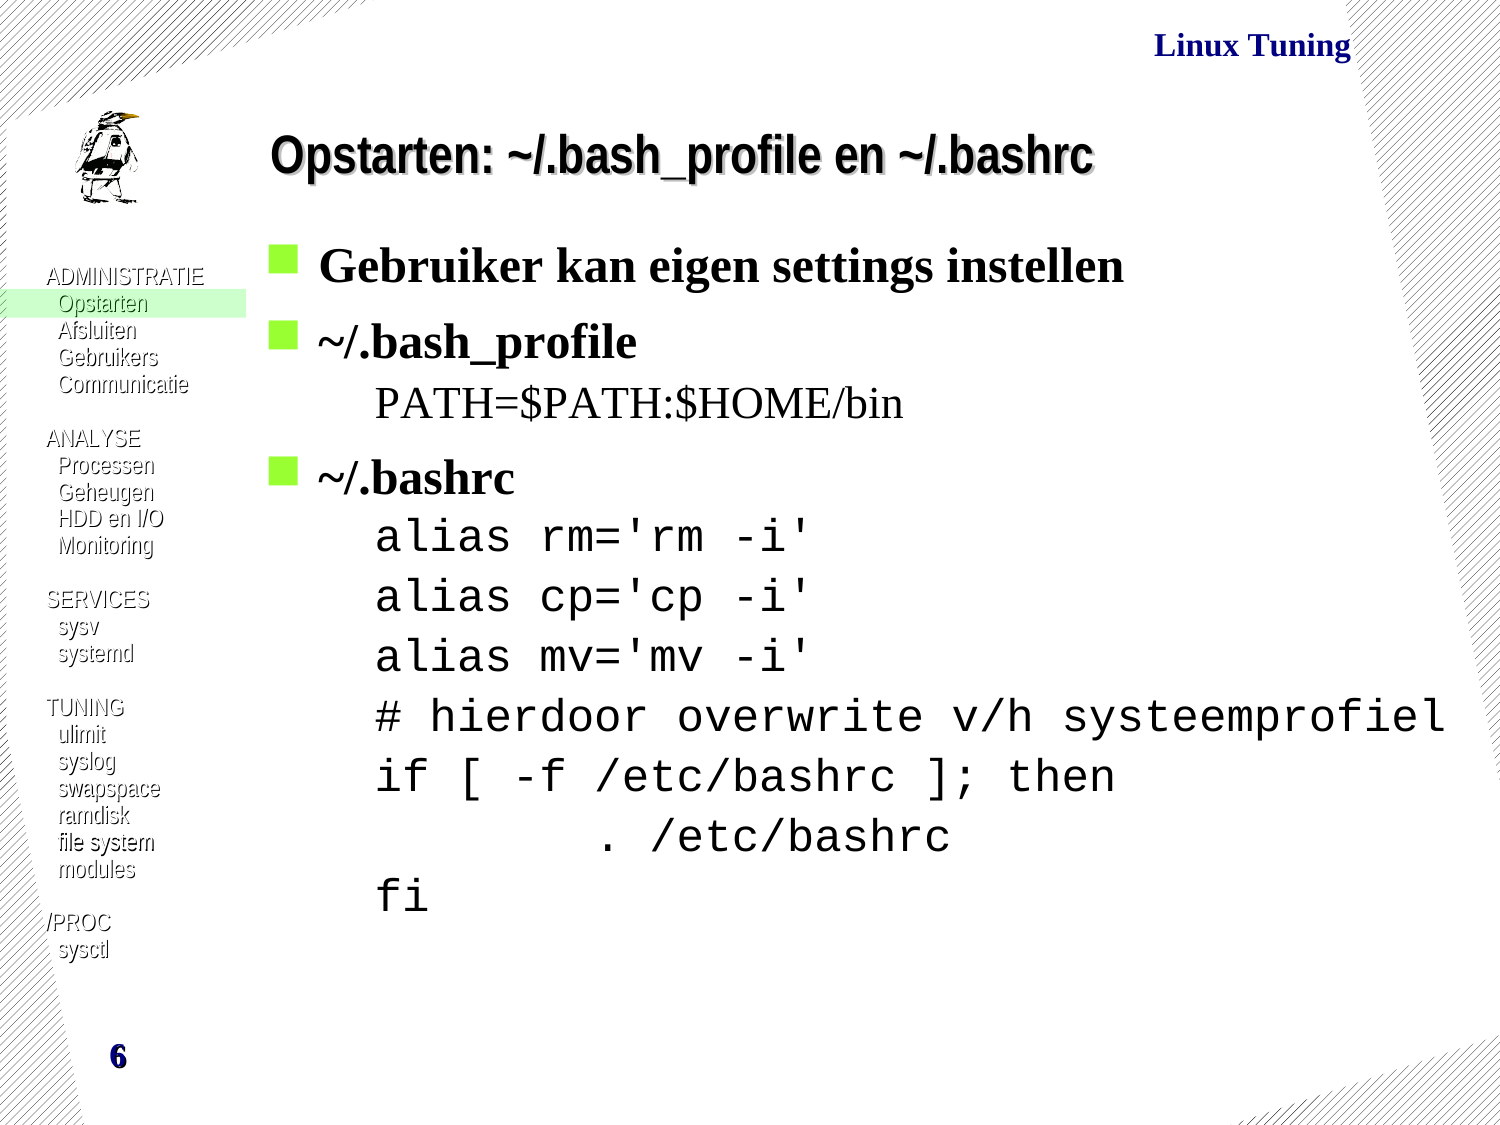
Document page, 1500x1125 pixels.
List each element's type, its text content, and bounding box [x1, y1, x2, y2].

picture [57, 105, 143, 206]
text_box [0, 288, 247, 318]
title Opstarten: ~/.bash_profile en ~/.bashrc [270, 41, 1500, 250]
list Gebruiker kan eigen settings instellen ~/.bash_profile PATH=$PATH:$HOME/bin ~/.bashrc alias rm='rm -i' alias cp='cp -i' alias mv='mv -i' # hierdoor overwrite v/h systeemprofiel if [ -f /etc/bashrc ]; then . /etc/bashrc fi [264, 229, 1486, 995]
